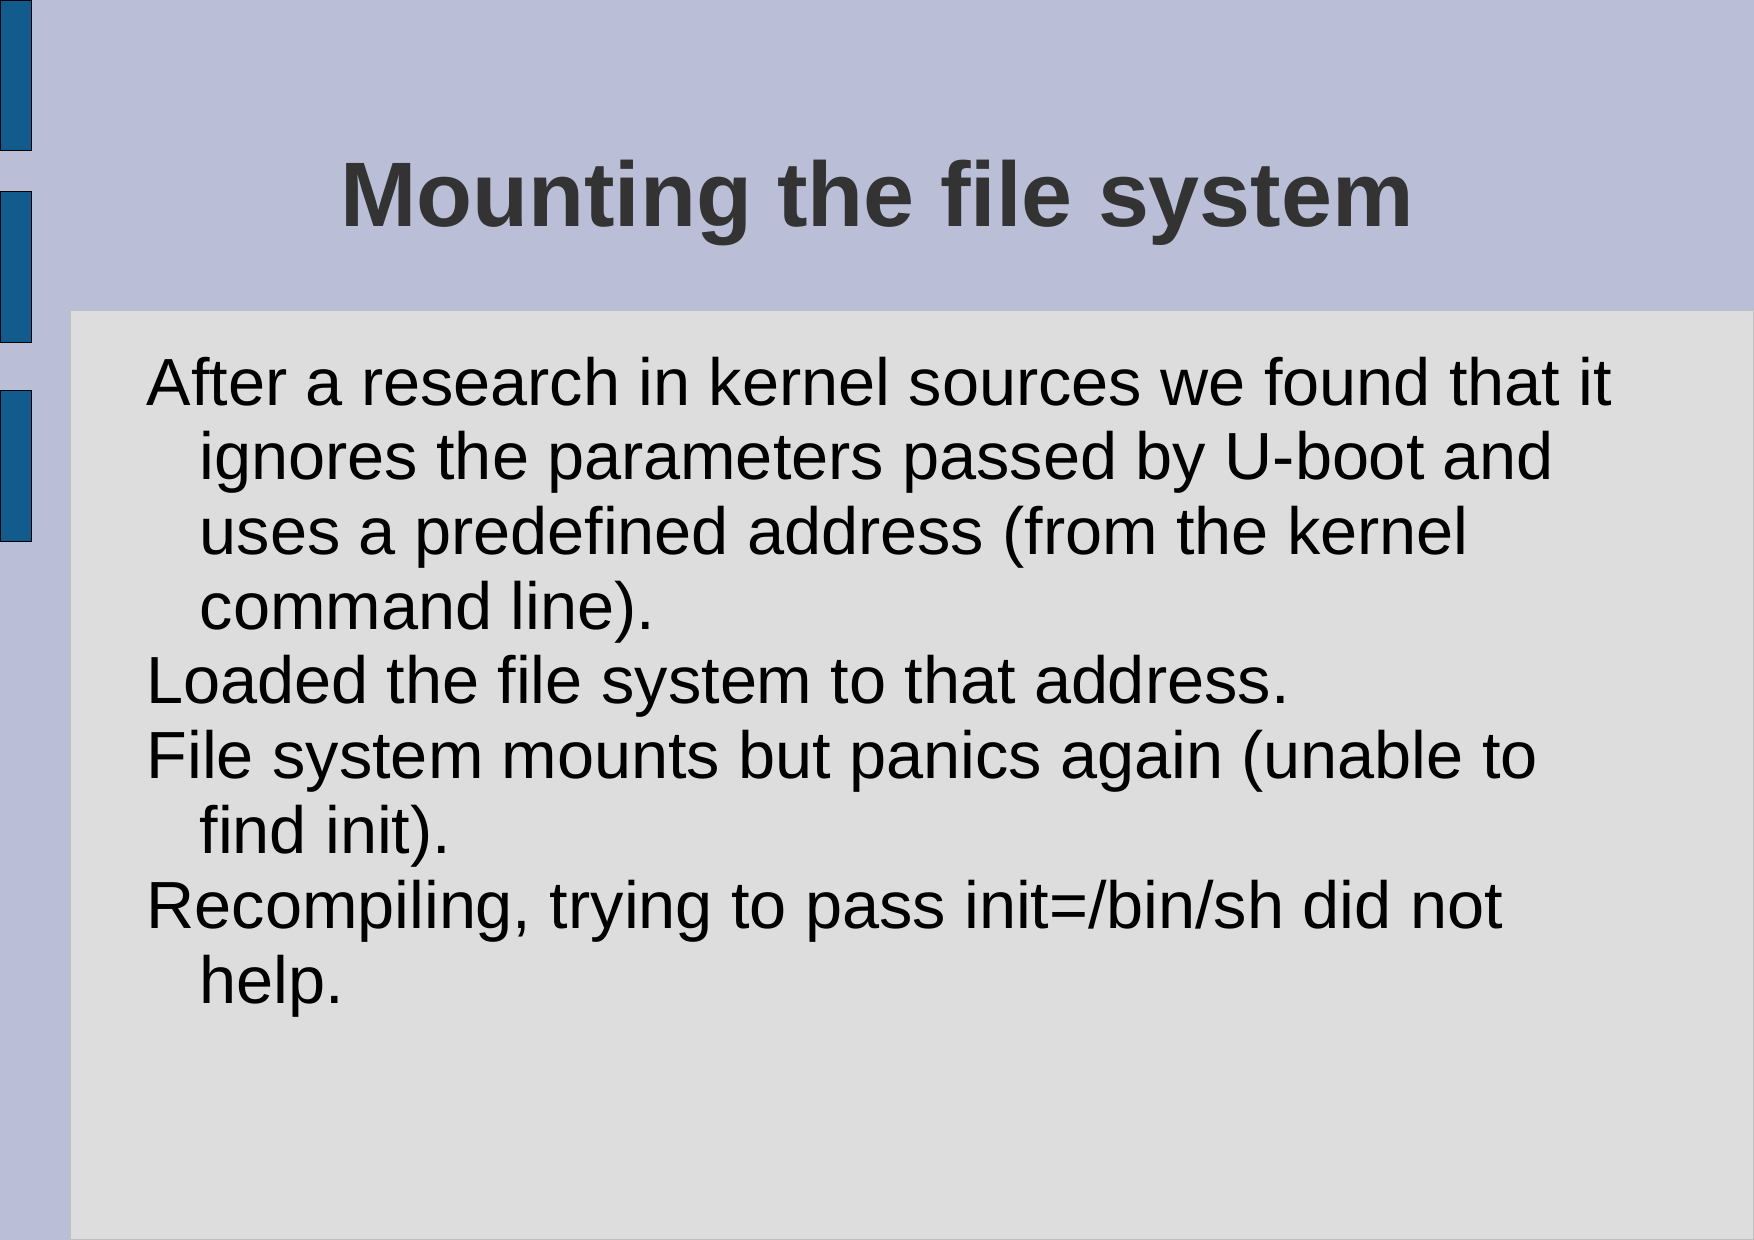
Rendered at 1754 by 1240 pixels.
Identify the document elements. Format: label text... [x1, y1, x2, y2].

title Mounting the file system [128, 91, 1627, 299]
list After a research in kernel sources we found that it ignores the parameters passed by U-boot and uses a predefined address (from the kernel command line). Loaded the file system to that address. File system mounts but panics again (unable to find init). Recompiling, trying to pass init=/bin/sh did not help. [128, 344, 1627, 1126]
